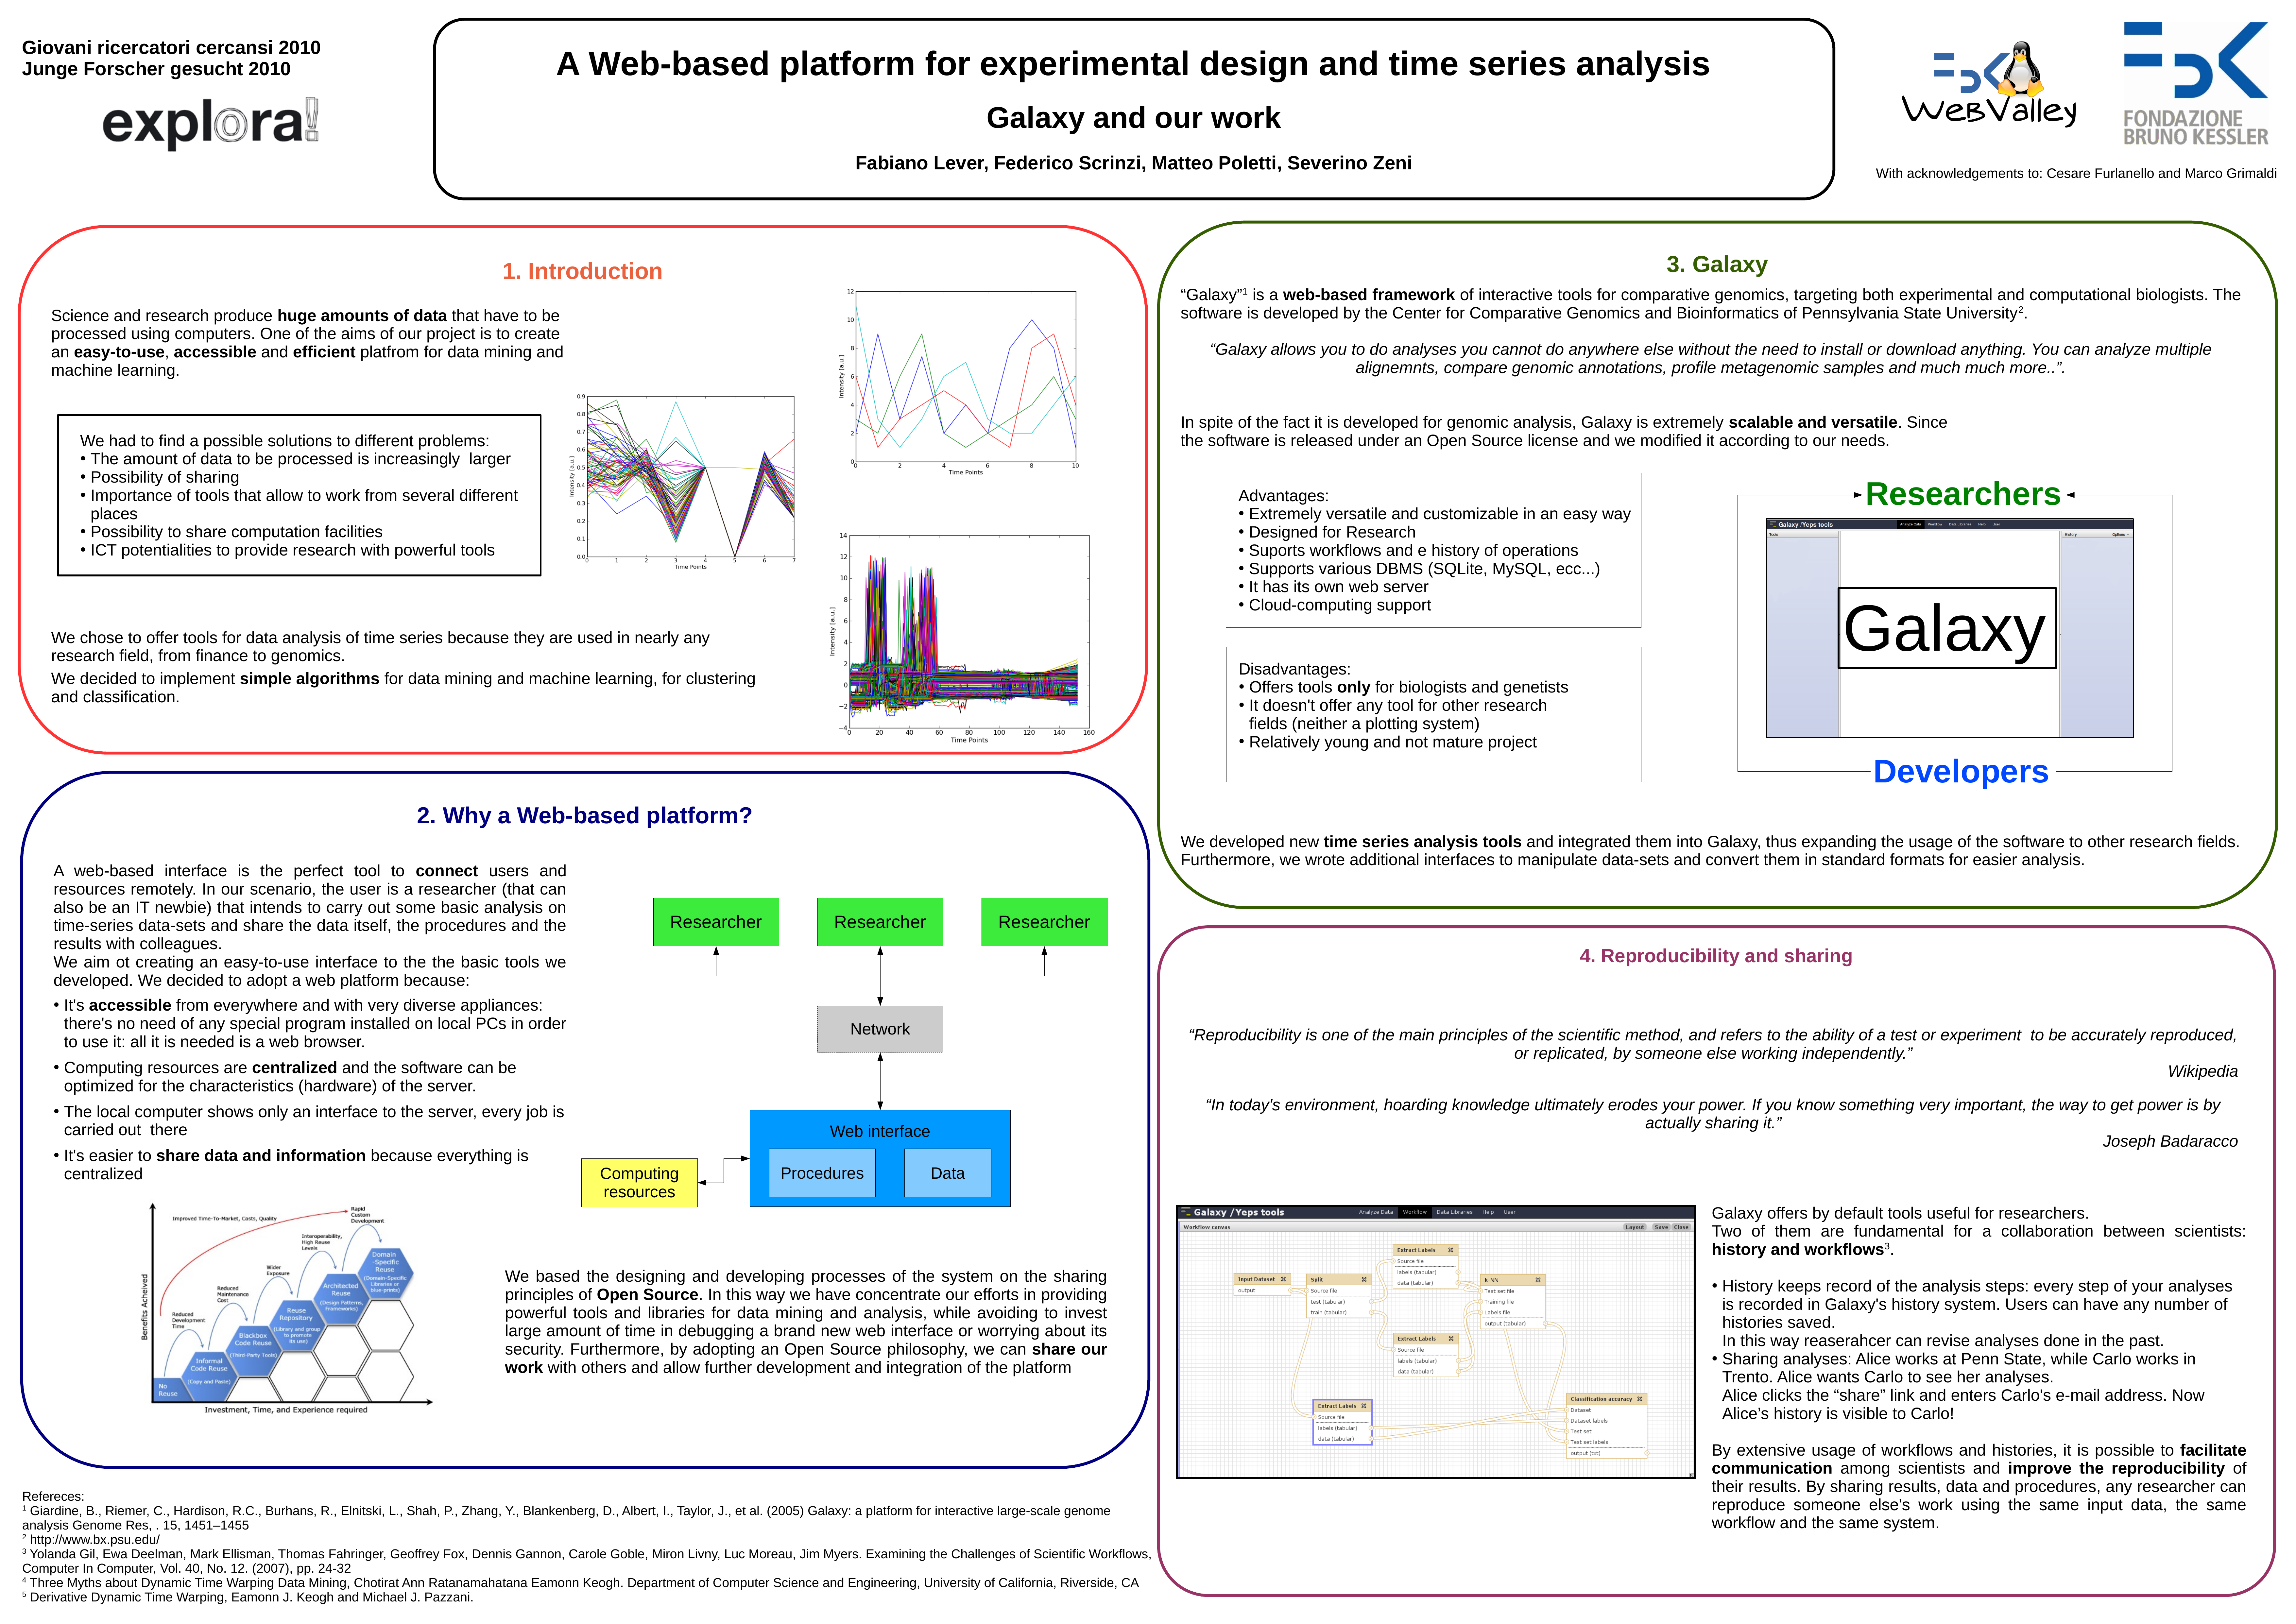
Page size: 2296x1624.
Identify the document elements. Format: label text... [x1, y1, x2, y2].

text_box Data [904, 1149, 991, 1197]
picture [102, 96, 338, 156]
text_box We based the designing and developing processes of the system on the sharing principles of Open Source. In this way we have concentrate our efforts in providing powerful tools and libraries for data mining and analysis, while avoiding to invest large amount of time in debugging a brand new web interface or worrying about its security. Furthermore, by adopting an Open Source philosophy, we can share our work with others and allow further development and integration of the platform [502, 1265, 1110, 1379]
text_box 4. Reproducibility and sharing [1158, 927, 2275, 1596]
text_box Galaxy offers by default tools useful for researchers. Two of them are fundamental for a collaboration between scientists: history and workflows3. History keeps record of the analysis steps: every step of your analyses is recorded in Galaxy's history system. Users can have any number of histories saved. In this way reaserahcer can revise analyses done in the past. Sharing analyses: Alice works at Penn State, while Carlo works in Trento. Alice wants Carlo to see her analyses. Alice clicks the “share” link and enters Carlo's e-mail address. Now Alice’s history is visible to Carlo! By extensive usage of workflows and histories, it is possible to facilitate communication among scientists and improve the reproducibility of their results. By sharing results, data and procedures, any researcher can reproduce someone else's work using the same input data, the same workflow and the same system. [1709, 1201, 2250, 1545]
text_box Web interface [750, 1110, 1011, 1207]
text_box “Reproducibility is one of the main principles of the scientific method, and refers to the ability of a test or experiment to be accurately reproduced, or replicated, by someone else working independently.” Wikipedia “In today's environment, hoarding knowledge ultimately erodes your power. If you know something very important, the way to get power is by actually sharing it.” Joseph Badaracco [1185, 1023, 2248, 1153]
text_box Science and research produce huge amounts of data that have to be processed using computers. One of the aims of our project is to create an easy-to-use, accessible and efficient platfrom for data mining and machine learning. [48, 299, 579, 382]
picture [2124, 22, 2269, 145]
text_box 2. Why a Web-based platform? [22, 772, 1149, 1468]
text_box A Web-based platform for experimental design and time series analysis Galaxy and our work Fabiano Lever, Federico Scrinzi, Matteo Poletti, Severino Zeni [434, 19, 1834, 199]
picture [1074, 728, 1120, 752]
text_box Refereces: 1 Giardine, B., Riemer, C., Hardison, R.C., Burhans, R., Elnitski, L., Shah, P., Zhang, Y., Blankenberg, D., Albert, I., Taylor, J., et al. (2005) Galaxy: a platform for interactive large-scale genome analysis Genome Res, . 15, 1451–1455 2 http://www.bx.psu.edu/ 3 Yolanda Gil, Ewa Deelman, Mark Ellisman, Thomas Fahringer, Geoffrey Fox, Dennis Gannon, Carole Goble, Miron Livny, Luc Moreau, Jim Myers. Examining the Challenges of Scientific Workflows, Computer In Computer, Vol. 40, No. 12. (2007), pp. 24-32 4 Three Myths about Dynamic Time Warping Data Mining, Chotirat Ann Ratanamahatana Eamonn Keogh. Department of Computer Science and Engineering, University of California, Riverside, CA 5 Derivative Dynamic Time Warping, Eamonn J. Keogh and Michael J. Pazzani. [19, 1487, 1159, 1624]
text_box We had to find a possible solutions to different problems: The amount of data to be processed is increasingly larger Possibility of sharing Importance of tools that allow to work from several different places Possibility to share computation facilities ICT potentialities to provide research with powerful tools [58, 415, 541, 576]
text_box Network [817, 1006, 943, 1052]
text_box A web-based interface is the perfect tool to connect users and resources remotely. In our scenario, the user is a researcher (that can also be an IT newbie) that intends to carry out some basic analysis on time-series data-sets and share the data itself, the procedures and the results with colleagues. We aim ot creating an easy-to-use interface to the the basic tools we developed. We decided to adopt a web platform because: It's accessible from everywhere and with very diverse appliances: there's no need of any special program installed on local PCs in order to use it: all it is needed is a web browser. Computing resources are centralized and the software can be optimized for the characteristics (hardware) of the server. The local computer shows only an interface to the server, every job is carried out there It's easier to share data and information because everything is centralized [50, 859, 572, 1186]
text_box Researcher [982, 898, 1107, 946]
text_box 3. Galaxy [1158, 222, 2277, 908]
text_box “Galaxy”1 is a web-based framework of interactive tools for comparative genomics, targeting both experimental and computational biologists. The software is developed by the Center for Comparative Genomics and Bioinformatics of Pennsylvania State University2. “Galaxy allows you to do analyses you cannot do anywhere else without the need to install or download anything. You can analyze multiple alignemnts, compare genomic annotations, profile metagenomic samples and much much more..”. In spite of the fact it is developed for genomic analysis, Galaxy is extremely scalable and versatile. Since the software is released under an Open Source license and we modified it according to our needs. We developed new time series analysis tools and integrated them into Galaxy, thus expanding the usage of the software to other research fields. Furthermore, we wrote additional interfaces to manipulate data-sets and convert them in standard formats for easier analysis. [1177, 283, 2260, 873]
text_box Procedures [769, 1149, 876, 1197]
text_box Researcher [653, 898, 779, 946]
picture [1178, 1206, 1694, 1477]
text_box Researcher [817, 898, 943, 946]
text_box Galaxy [1839, 588, 2056, 668]
text_box Computing resources [581, 1158, 698, 1207]
picture [1902, 39, 2076, 128]
picture [554, 270, 1104, 577]
picture [135, 1199, 439, 1419]
text_box With acknowledgements to: Cesare Furlanello and Marco Grimaldi [1873, 163, 2288, 184]
text_box Giovani ricercatori cercansi 2010 Junge Forscher gesucht 2010 [19, 34, 438, 102]
text_box 1. Introduction [19, 226, 1147, 753]
text_box We chose to offer tools for data analysis of time series because they are used in nearly any research field, from finance to genomics. We decided to implement simple algorithms for data mining and machine learning, for clustering and classification. [48, 626, 773, 724]
